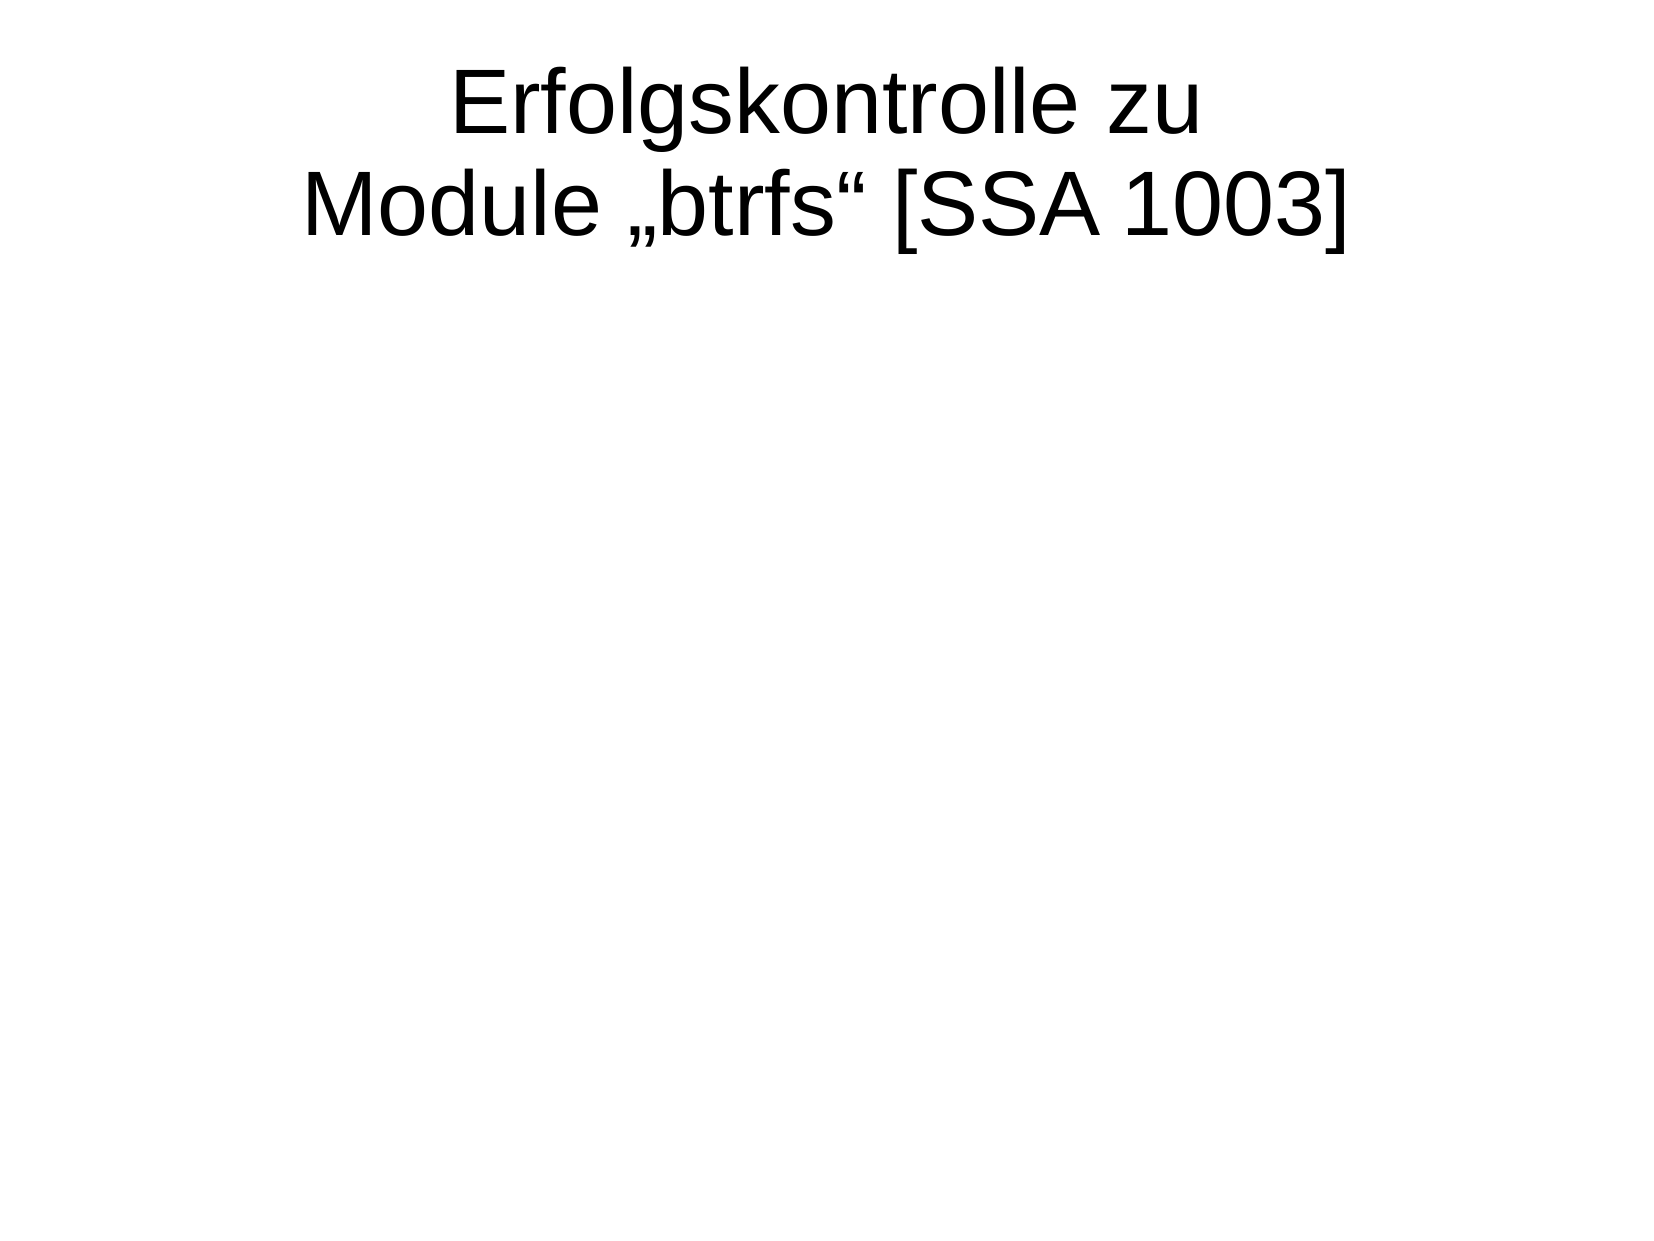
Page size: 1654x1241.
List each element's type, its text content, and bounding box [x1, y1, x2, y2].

title Erfolgskontrolle zu Module „btrfs“ [SSA 1003] [82, 49, 1571, 257]
